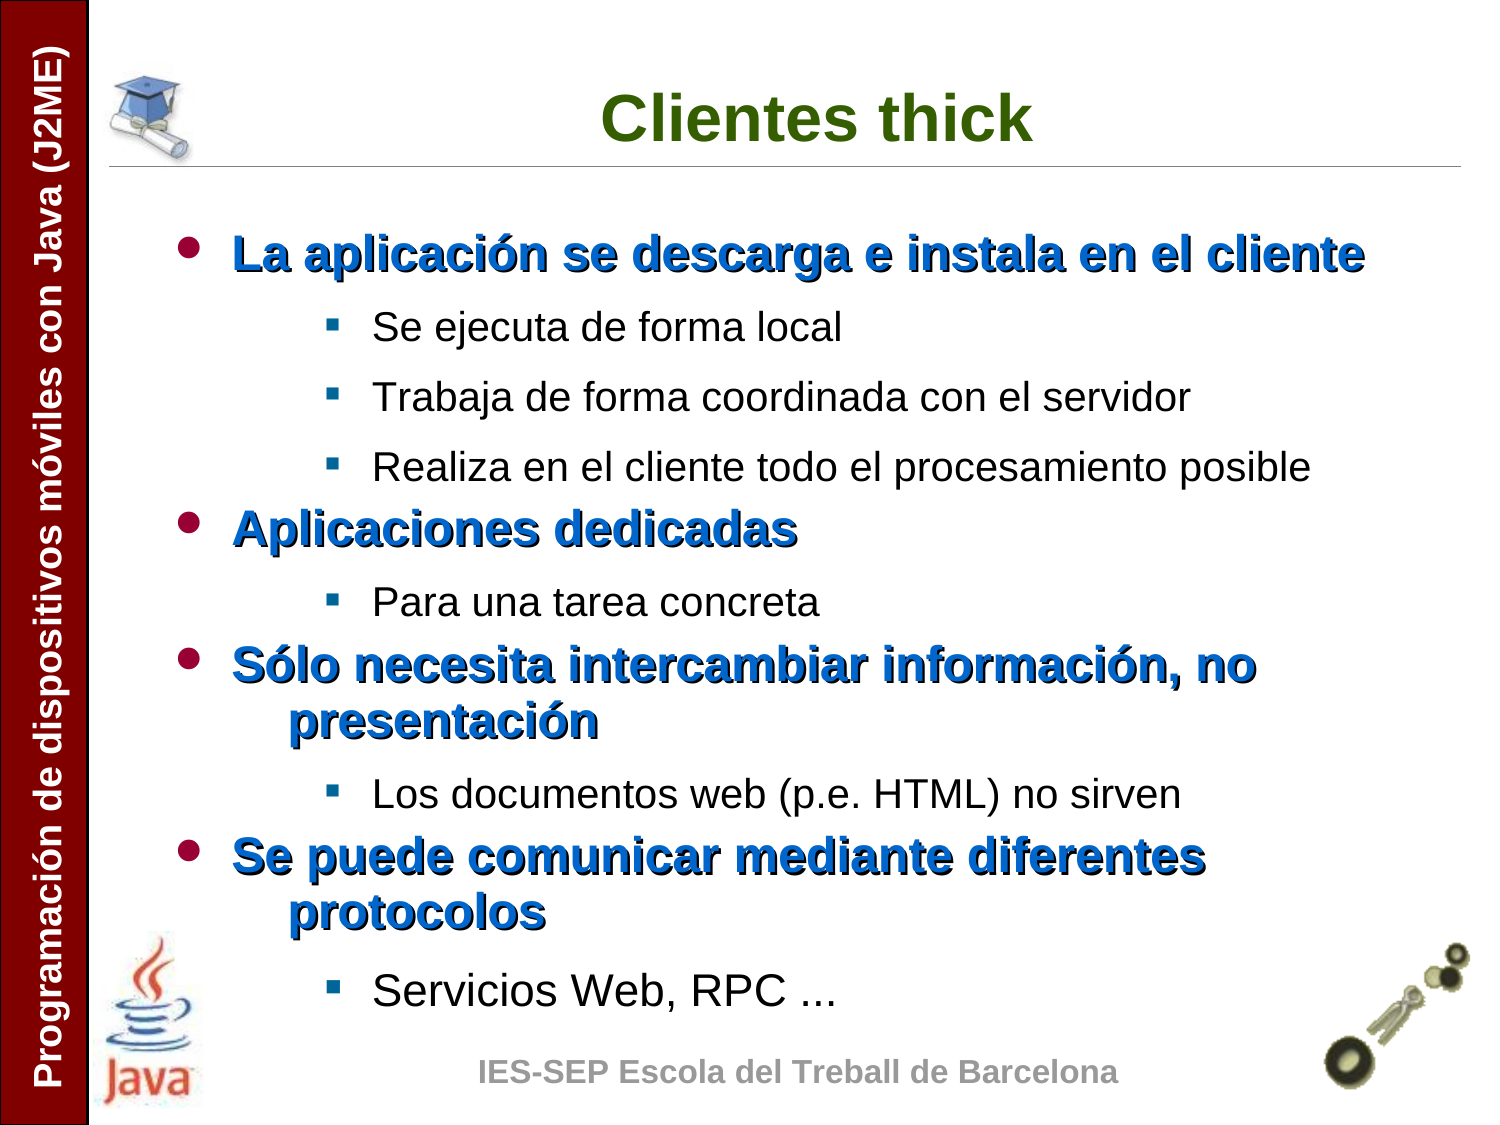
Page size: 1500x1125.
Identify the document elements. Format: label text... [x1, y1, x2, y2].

list La aplicación se descarga e instala en el cliente Se ejecuta de forma local Trabaja de forma coordinada con el servidor Realiza en el cliente todo el procesamiento posible Aplicaciones dedicadas Para una tarea concreta Sólo necesita intercambiar información, no presentación Los documentos web (p.e. HTML) no sirven Se puede comunicar mediante diferentes protocolos Servicios Web, RPC ... [174, 224, 1451, 1017]
title Clientes thick [211, 75, 1424, 163]
picture [93, 931, 204, 1109]
picture [1322, 939, 1471, 1094]
picture [93, 61, 206, 174]
